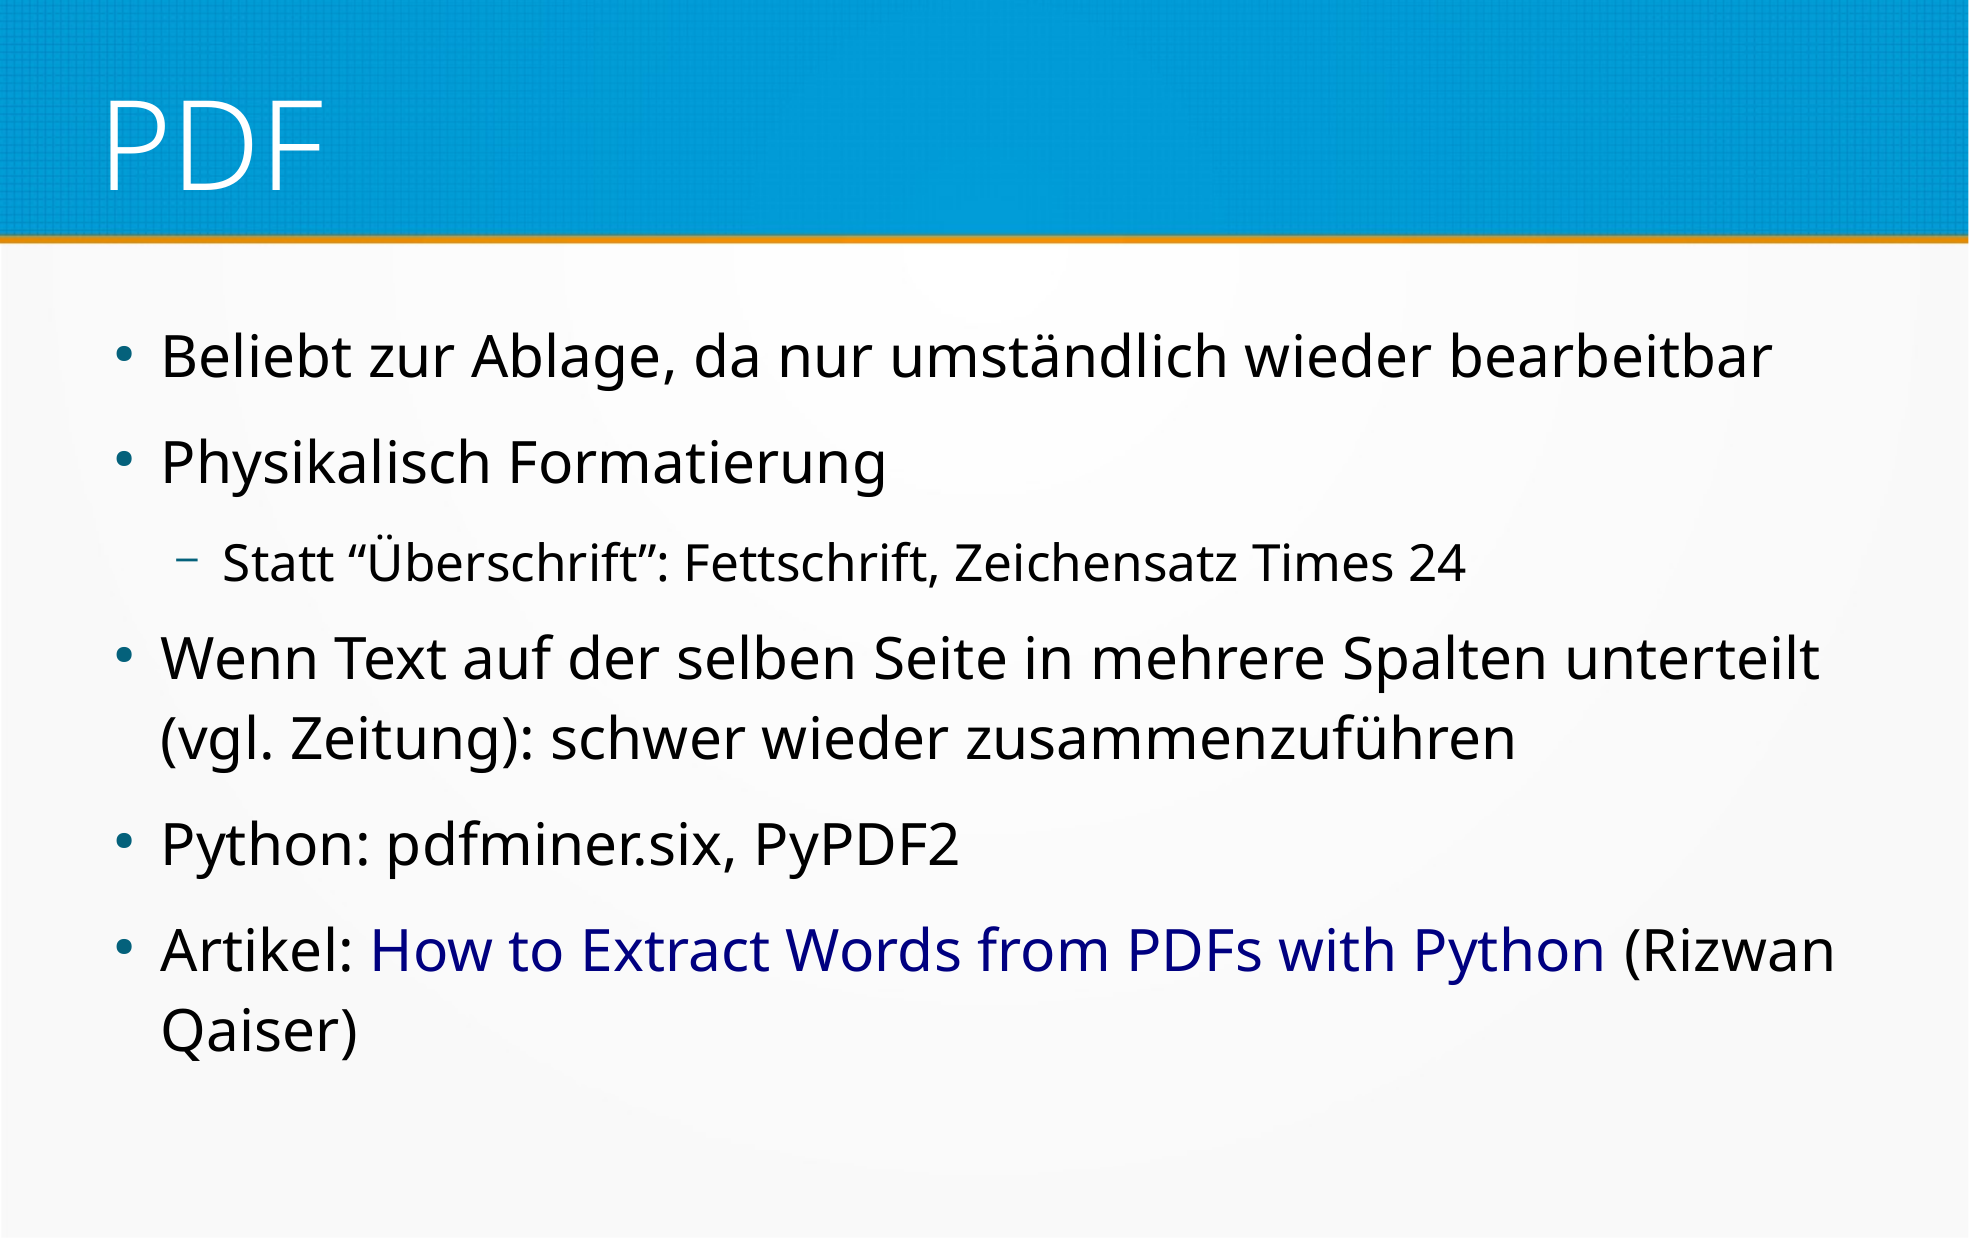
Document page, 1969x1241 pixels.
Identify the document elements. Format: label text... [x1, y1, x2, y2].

picture [0, 233, 1969, 1241]
list Beliebt zur Ablage, da nur umständlich wieder bearbeitbar Physikalisch Formatierung Statt “Überschrift”: Fettschrift, Zeichensatz Times 24 Wenn Text auf der selben Seite in mehrere Spalten unterteilt (vgl. Zeitung): schwer wieder zusammenzuführen Python: pdfminer.six, PyPDF2 Artikel: How to Extract Words from PDFs with Python (Rizwan Qaiser) [98, 315, 1861, 1081]
title PDF [98, 19, 1870, 227]
